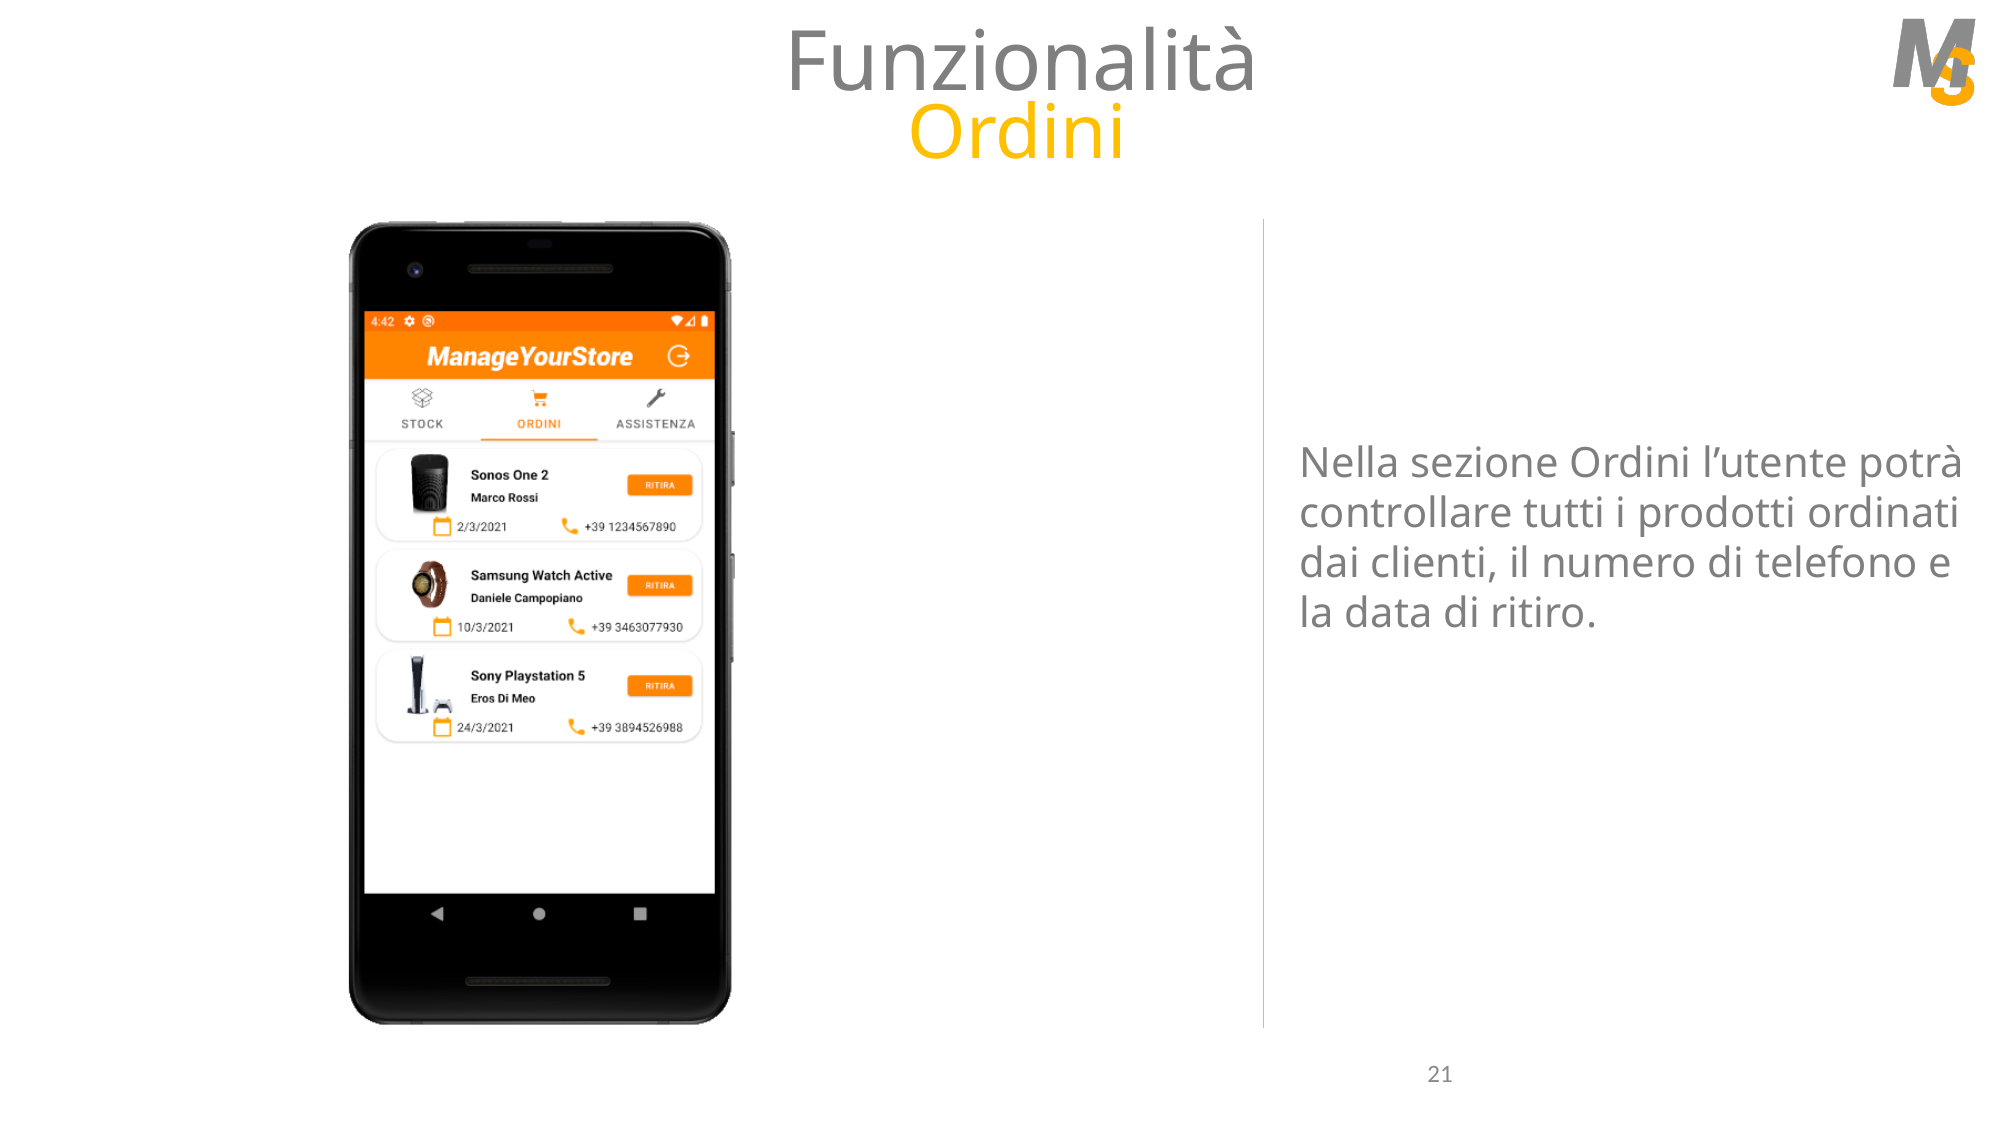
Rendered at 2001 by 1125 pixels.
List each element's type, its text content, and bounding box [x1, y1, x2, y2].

picture [1876, 0, 1993, 117]
text_box [1412, 1042, 1863, 1103]
text_box Ordini [892, 76, 1152, 183]
text_box Funzionalità [759, 0, 1285, 117]
text_box Nella sezione Ordini l’utente potrà controllare tutti i prodotti ordinati dai clienti, il numero di telefono e la data di ritiro. [1284, 428, 2000, 646]
picture [339, 218, 737, 1028]
